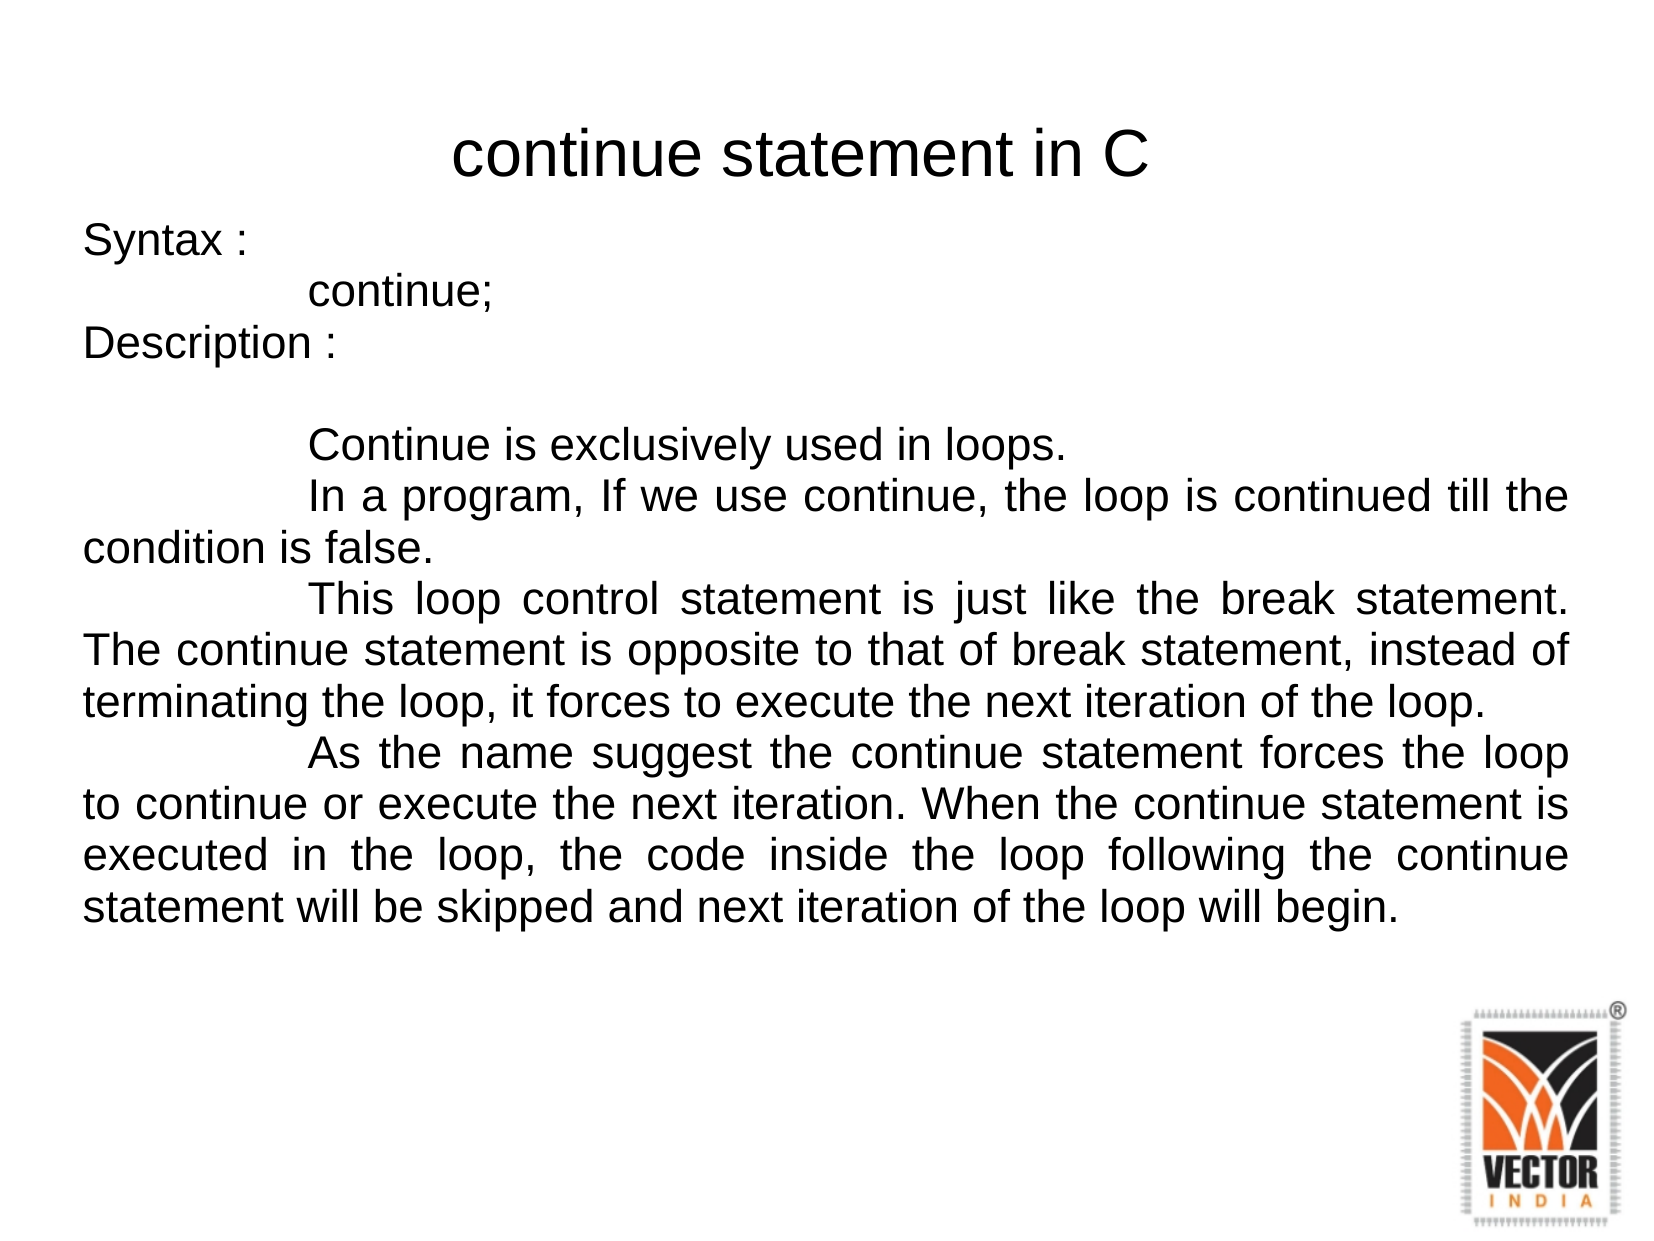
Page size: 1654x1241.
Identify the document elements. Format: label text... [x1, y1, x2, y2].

subtitle Syntax : continue; Description : Continue is exclusively used in loops. In a program, If we use continue, the loop is continued till the condition is false. This loop control statement is just like the break statement. The continue statement is opposite to that of break statement, instead of terminating the loop, it forces to execute the next iteration of the loop. As the name suggest the continue statement forces the loop to continue or execute the next iteration. When the continue statement is executed in the loop, the code inside the loop following the continue statement will be skipped and next iteration of the loop will begin. [82, 0, 1571, 1241]
picture [1432, 996, 1654, 1237]
